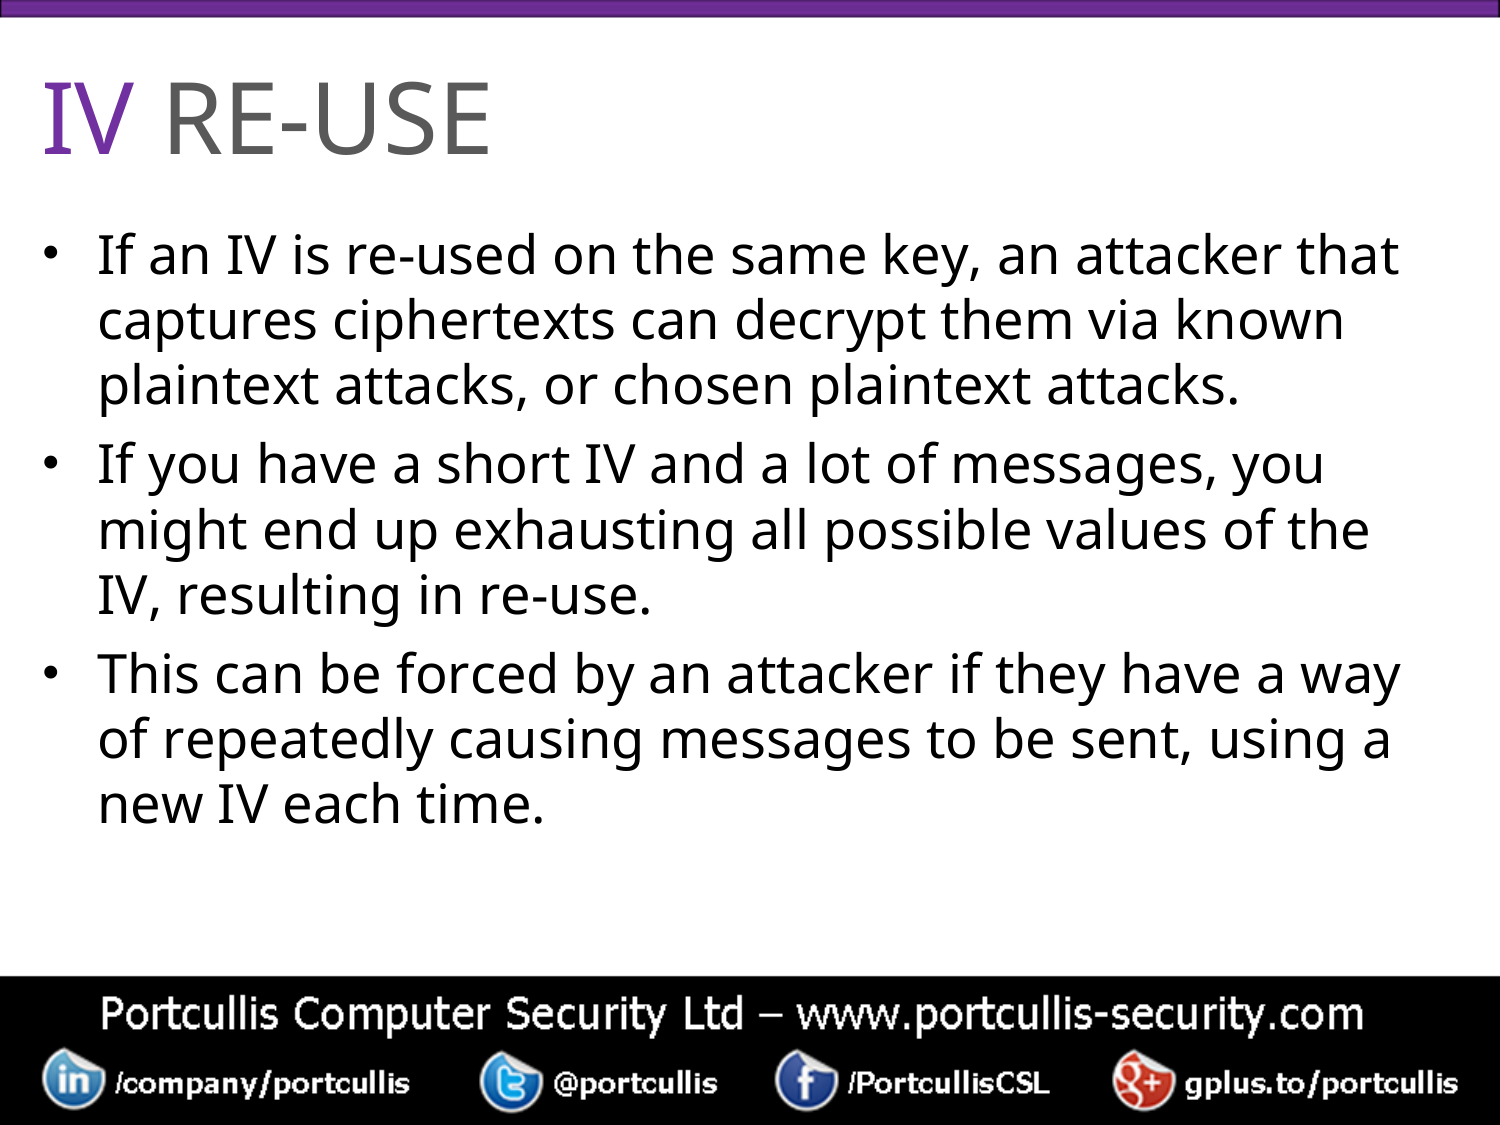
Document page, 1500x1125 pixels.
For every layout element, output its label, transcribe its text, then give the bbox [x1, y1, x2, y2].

title IV RE-USE [41, 42, 1434, 202]
list If an IV is re-used on the same key, an attacker that captures ciphertexts can decrypt them via known plaintext attacks, or chosen plaintext attacks. If you have a short IV and a lot of messages, you might end up exhausting all possible values of the IV, resulting in re-use. This can be forced by an attacker if they have a way of repeatedly causing messages to be sent, using a new IV each time. [41, 219, 1428, 965]
picture [0, 0, 1500, 1125]
